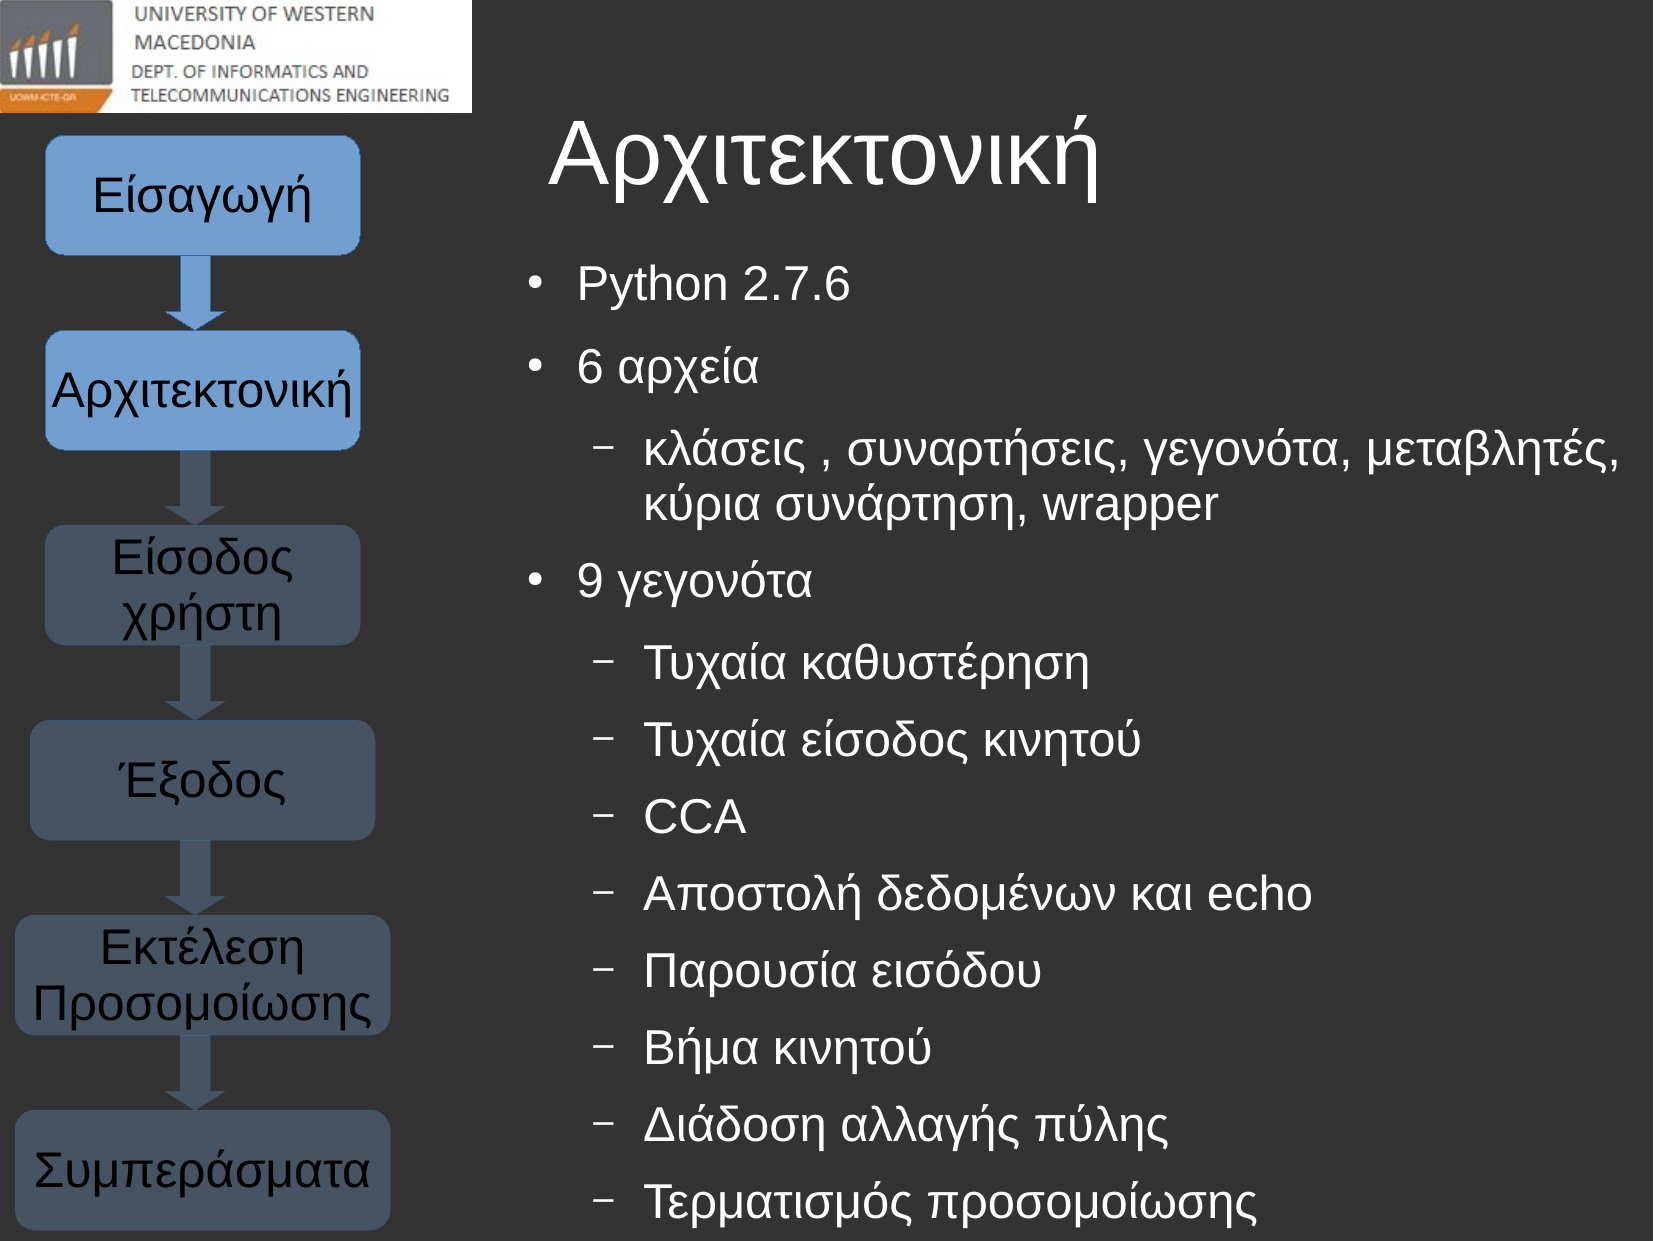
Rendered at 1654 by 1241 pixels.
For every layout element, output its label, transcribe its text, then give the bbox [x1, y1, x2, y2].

title Αρχιτεκτονική [82, 49, 1571, 257]
text_box Είσοδος χρήστη [45, 525, 361, 646]
text_box Εκτέλεση Προσομοίωσης [15, 915, 391, 1036]
text_box [165, 1035, 226, 1111]
text_box [165, 255, 226, 331]
text_box [165, 646, 226, 721]
text_box Είσαγωγή [45, 135, 361, 256]
list Python 2.7.6 6 αρχεία κλάσεις , συναρτήσεις, γεγονότα, μεταβλητές, κύρια συνάρτηση, wrapper 9 γεγονότα Τυχαία καθυστέρηση Τυχαία είσοδος κινητού CCA Αποστολή δεδομένων και echo Παρουσία εισόδου Βήμα κινητού Διάδοση αλλαγής πύλης Τερματισμός προσομοίωσης [510, 256, 1636, 1231]
picture [0, 0, 472, 113]
text_box [165, 840, 226, 916]
text_box Συμπεράσματα [15, 1110, 391, 1231]
text_box [165, 450, 226, 525]
text_box Αρχιτεκτονική [45, 330, 361, 451]
text_box Έξοδος [30, 720, 376, 841]
